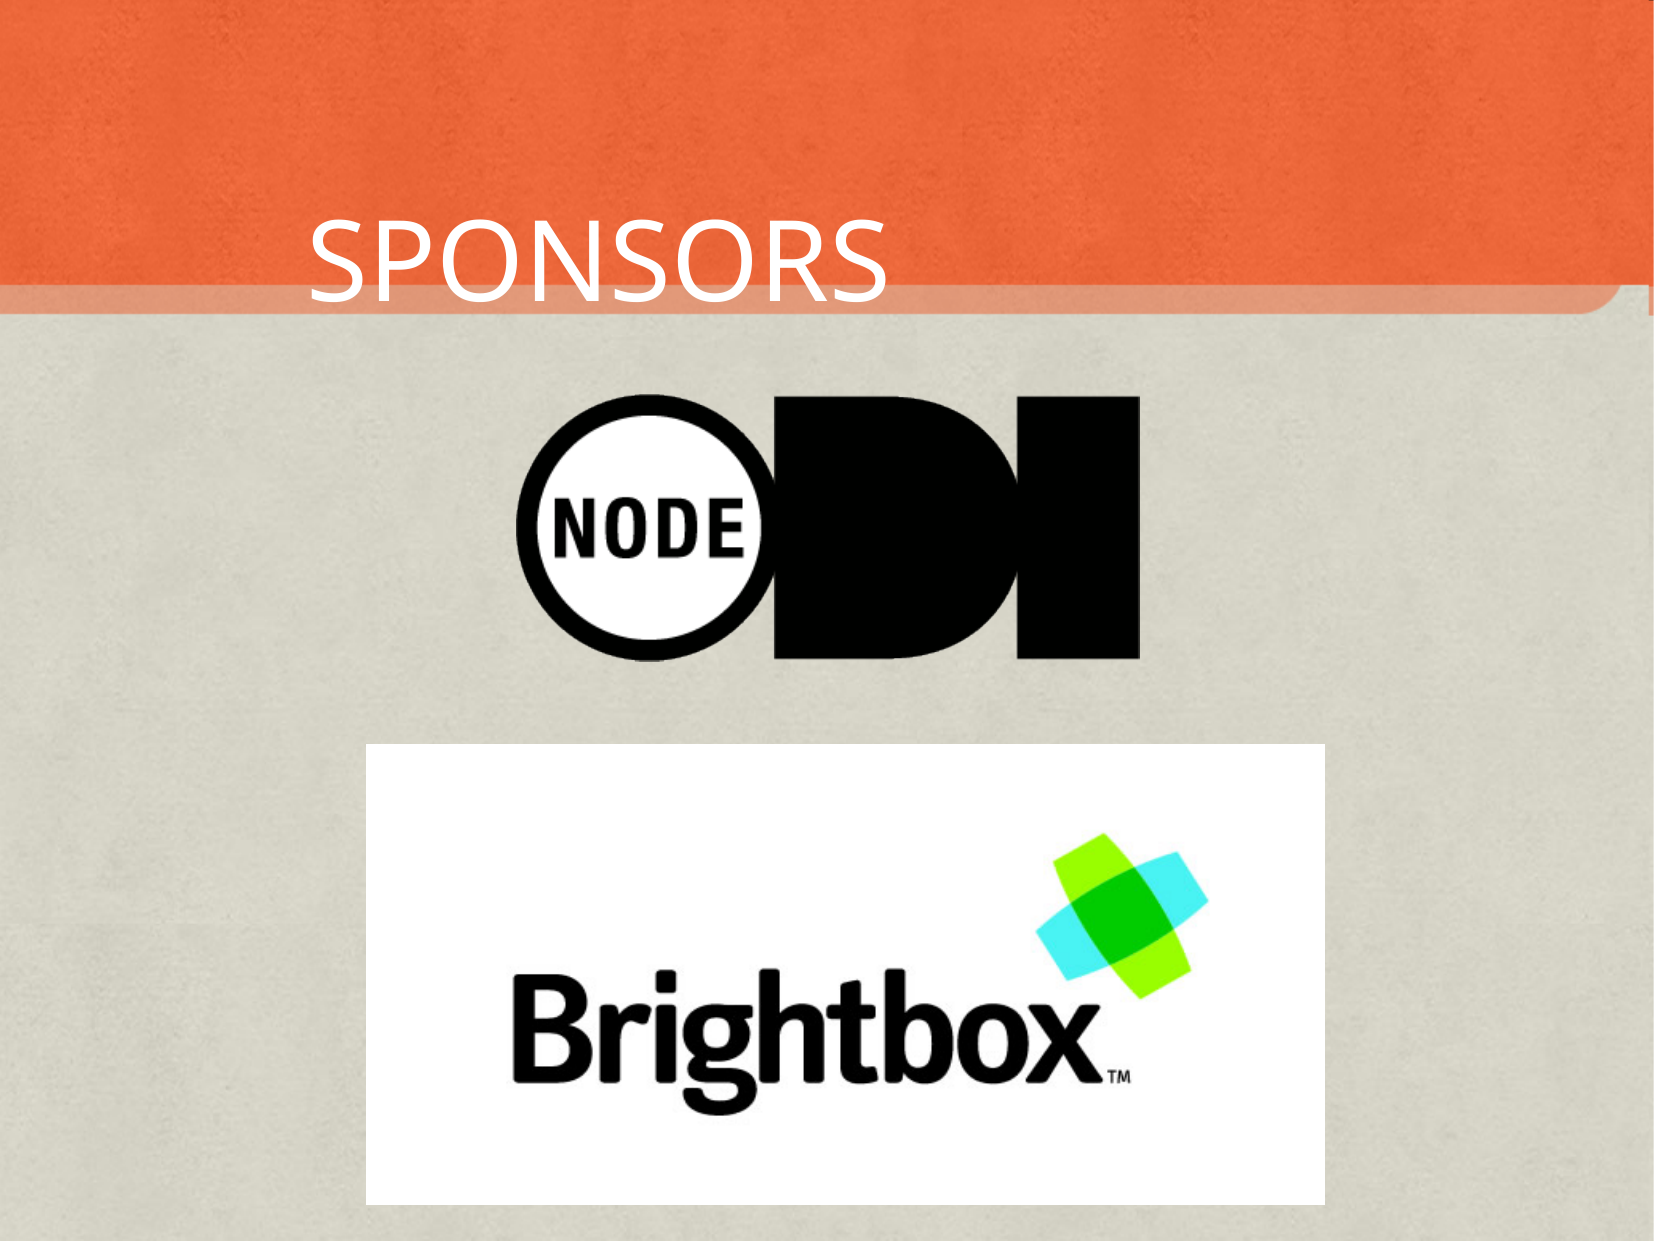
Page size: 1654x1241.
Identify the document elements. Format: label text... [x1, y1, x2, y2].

text_box SPONSORS [306, 189, 1654, 318]
picture [0, 0, 1654, 1241]
